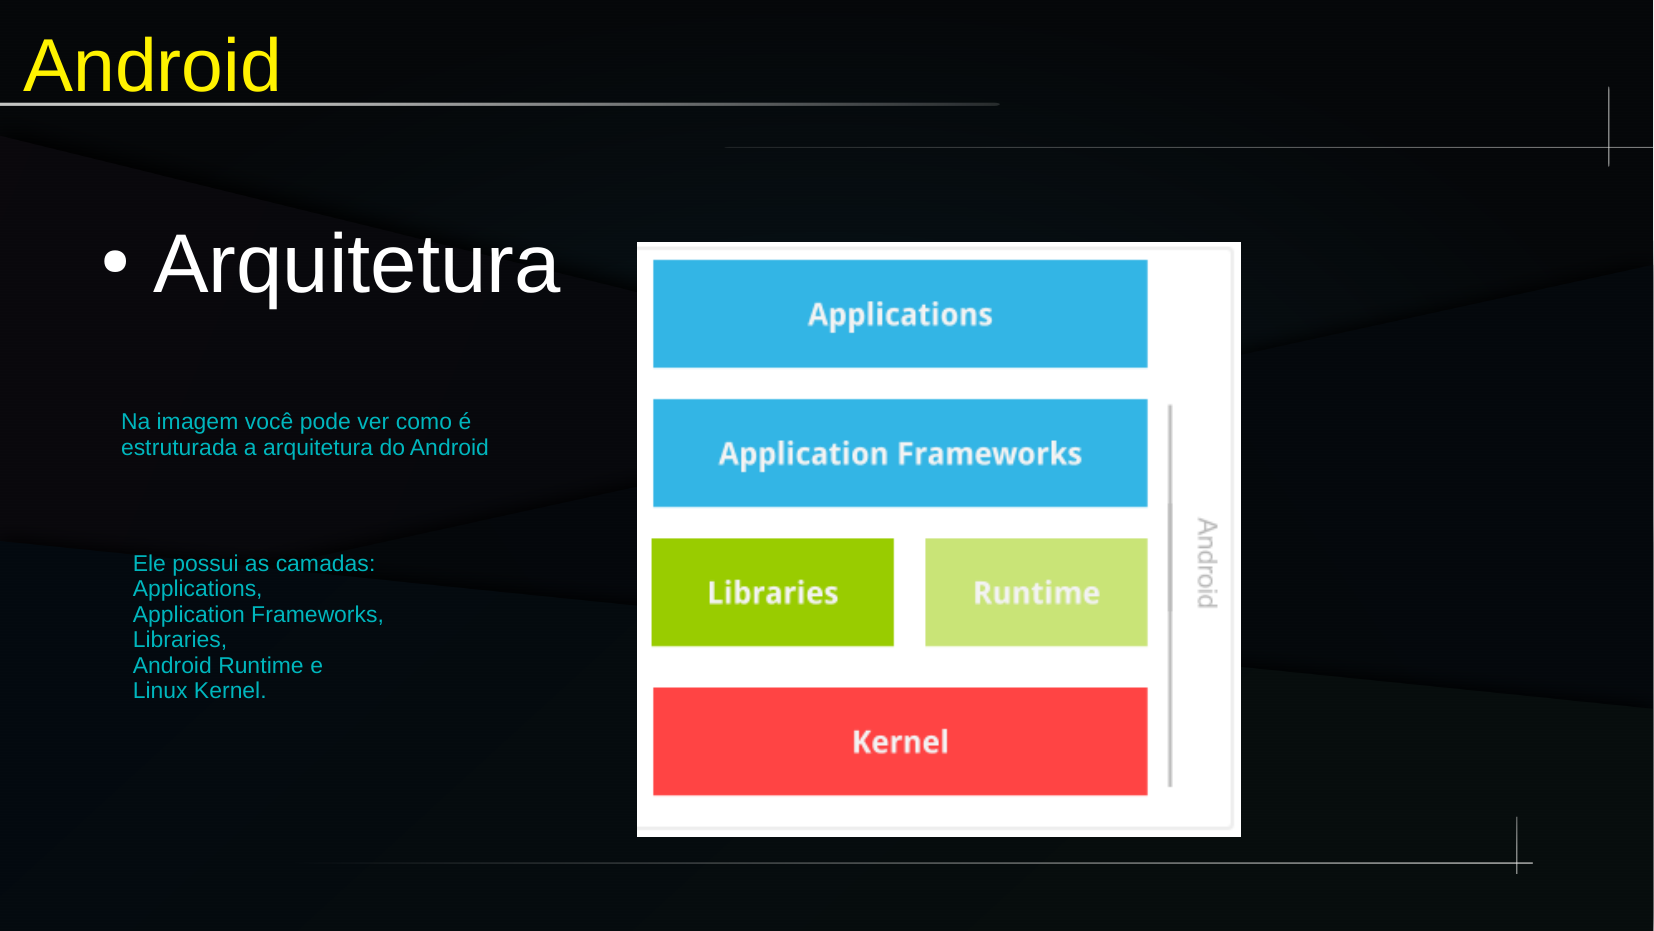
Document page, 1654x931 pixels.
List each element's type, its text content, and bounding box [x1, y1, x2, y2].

text_box Na imagem você pode ver como é estruturada a arquitetura do Android [106, 401, 579, 528]
list Arquitetura [82, 217, 1229, 758]
title Android [23, 11, 1589, 119]
text_box Ele possui as camadas: Applications, Application Frameworks, Libraries, Android Runtime e Linux Kernel. [118, 543, 603, 781]
picture [0, 0, 1654, 931]
